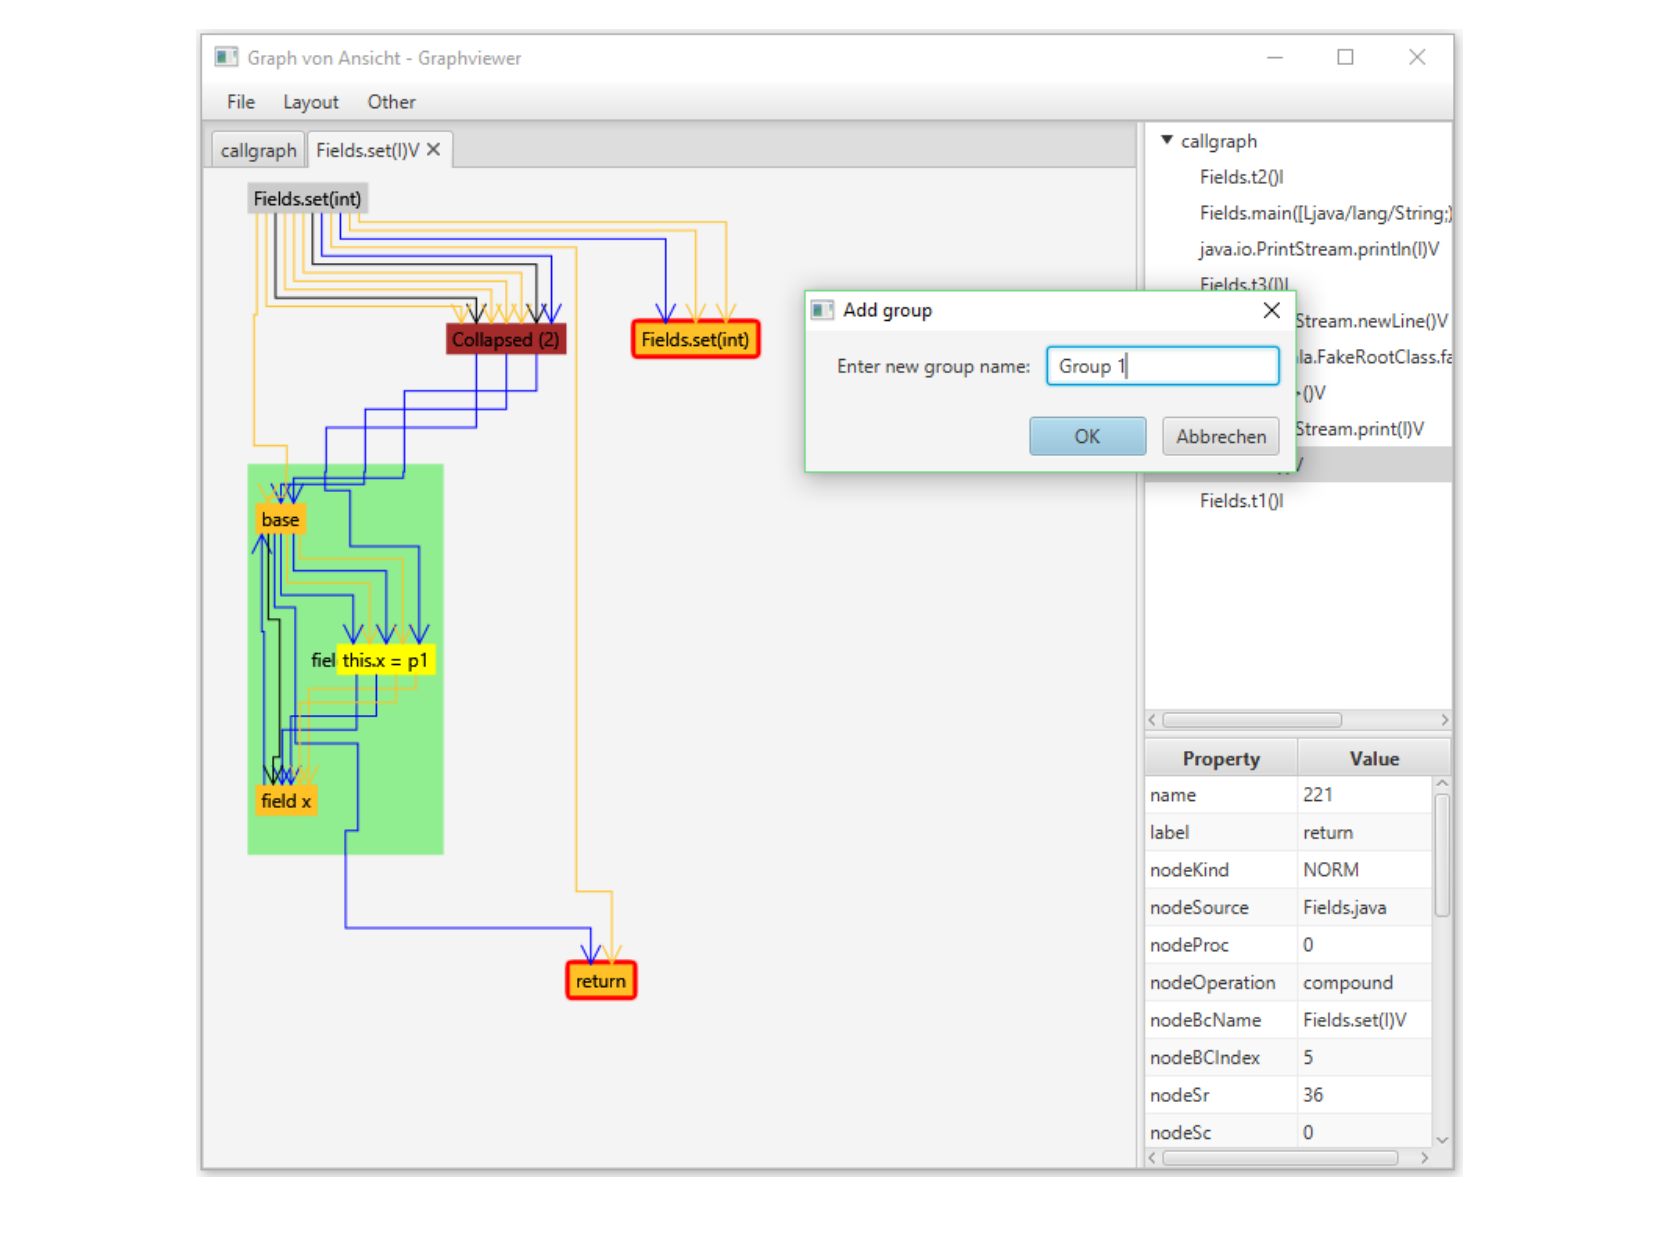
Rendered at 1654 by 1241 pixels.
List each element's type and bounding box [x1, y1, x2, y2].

picture [196, 29, 1463, 1177]
